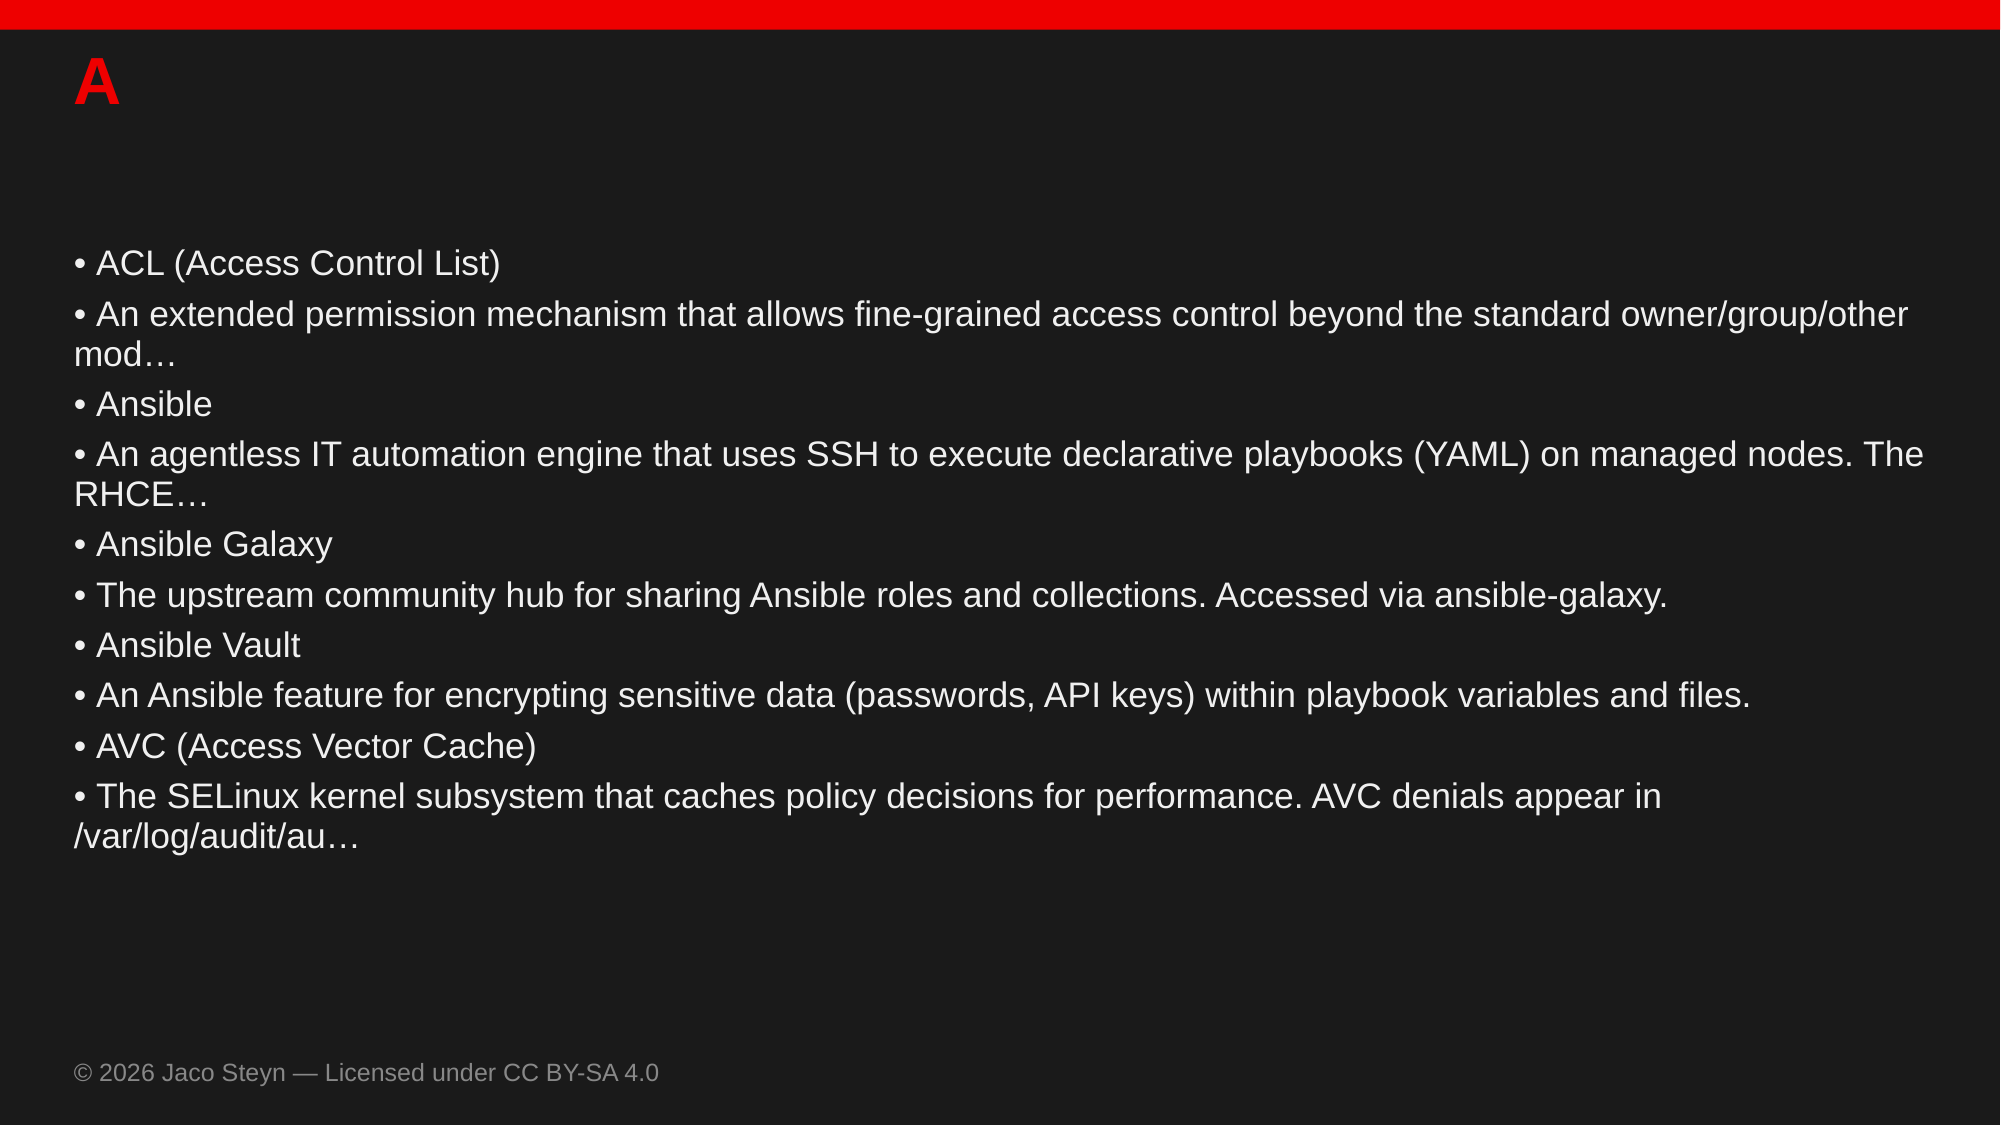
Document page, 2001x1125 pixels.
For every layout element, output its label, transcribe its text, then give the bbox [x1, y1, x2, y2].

text_box • ACL (Access Control List) • An extended permission mechanism that allows fine-grained access control beyond the standard owner/group/other mod… • Ansible • An agentless IT automation engine that uses SSH to execute declarative playbooks (YAML) on managed nodes. The RHCE… • Ansible Galaxy • The upstream community hub for sharing Ansible roles and collections. Accessed via ansible-galaxy. • Ansible Vault • An Ansible feature for encrypting sensitive data (passwords, API keys) within playbook variables and files. • AVC (Access Vector Cache) • The SELinux kernel subsystem that caches policy decisions for performance. AVC denials appear in /var/log/audit/au… [59, 236, 1942, 1037]
text_box [0, 0, 2001, 30]
text_box A [59, 36, 1942, 208]
text_box © 2026 Jaco Steyn — Licensed under CC BY-SA 4.0 [59, 1051, 1942, 1093]
